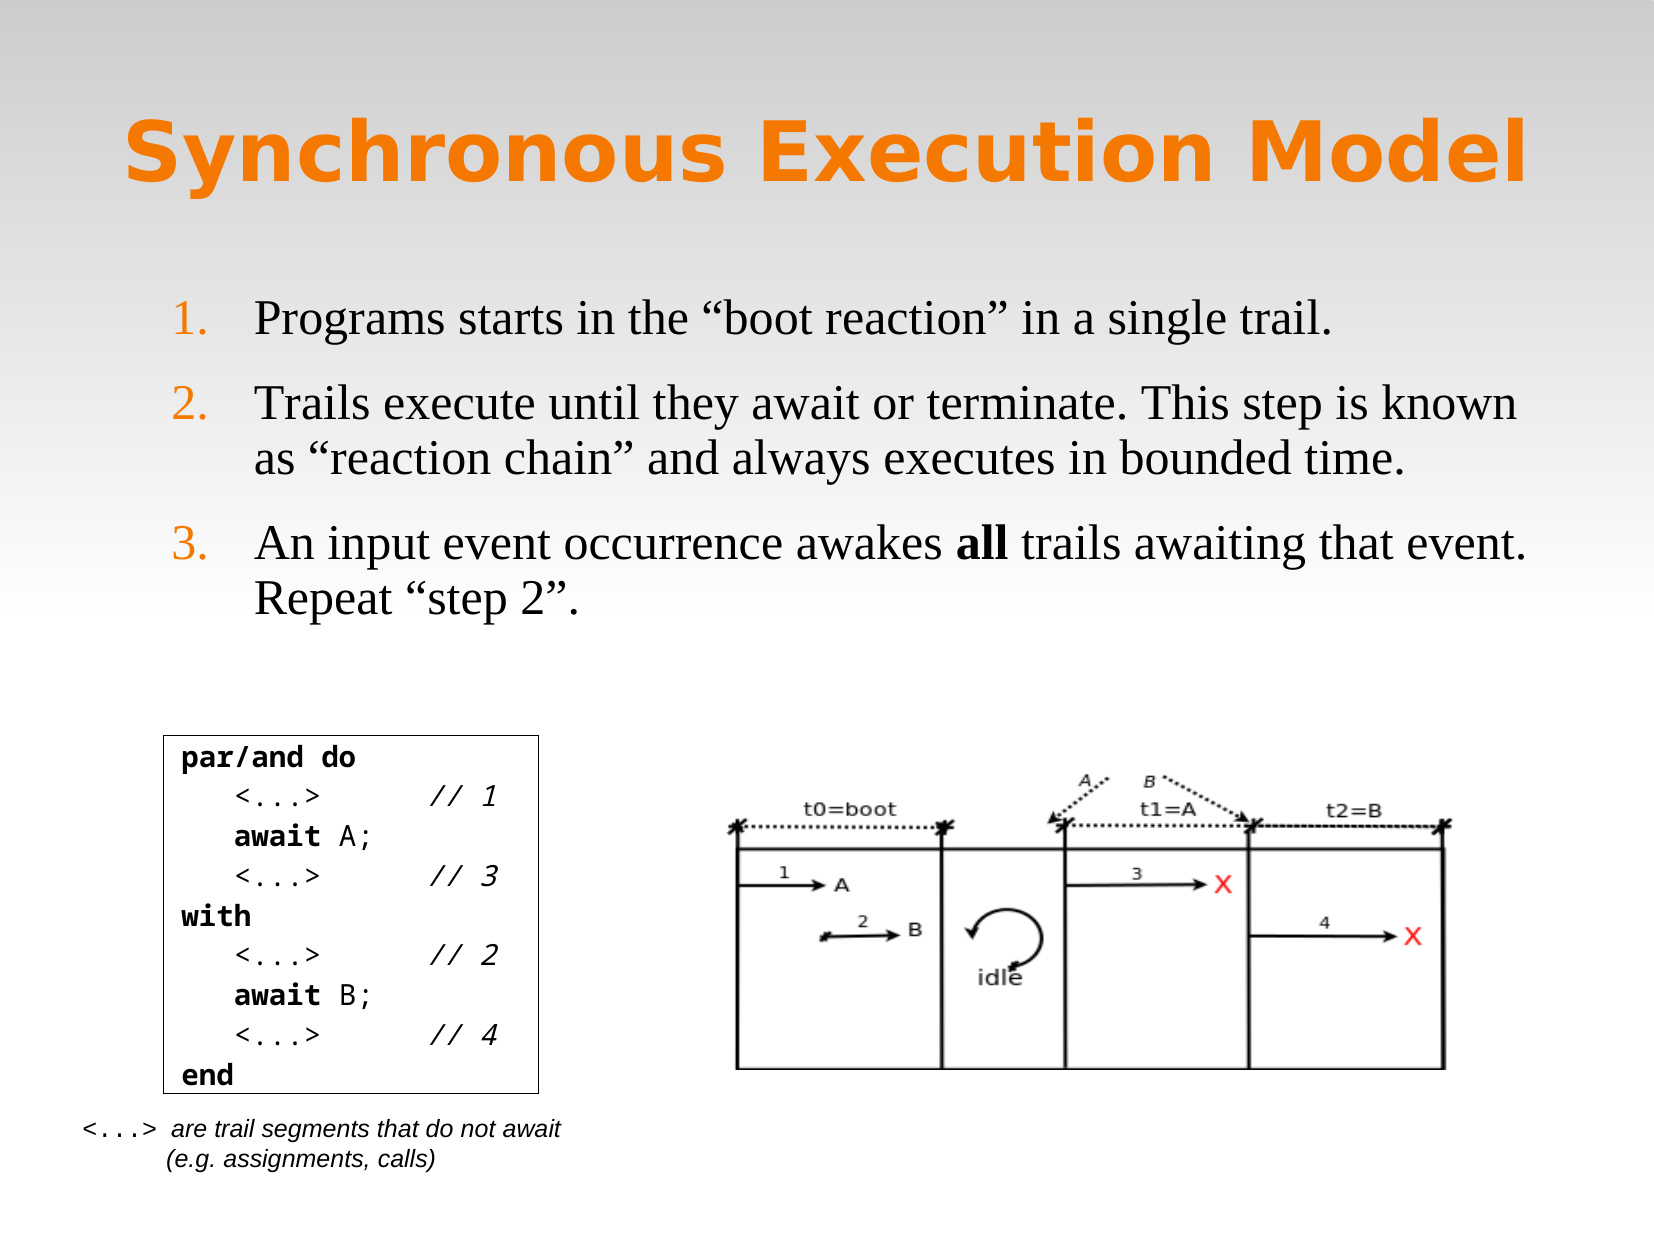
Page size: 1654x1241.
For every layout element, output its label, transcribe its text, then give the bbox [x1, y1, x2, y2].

picture [702, 773, 1477, 1070]
text_box <...> are trail segments that do not await (e.g. assignments, calls) [67, 1106, 610, 1181]
list Programs starts in the “boot reaction” in a single trail. Trails execute until they await or terminate. This step is known as “reaction chain” and always executes in bounded time. An input event occurrence awakes all trails awaiting that event. Repeat “step 2”. [82, 290, 1571, 1109]
title Synchronous Execution Model [82, 49, 1571, 257]
text_box par/and do <...> // 1 await A; <...> // 3 with <...> // 2 await B; <...> // 4 end [163, 745, 539, 1084]
